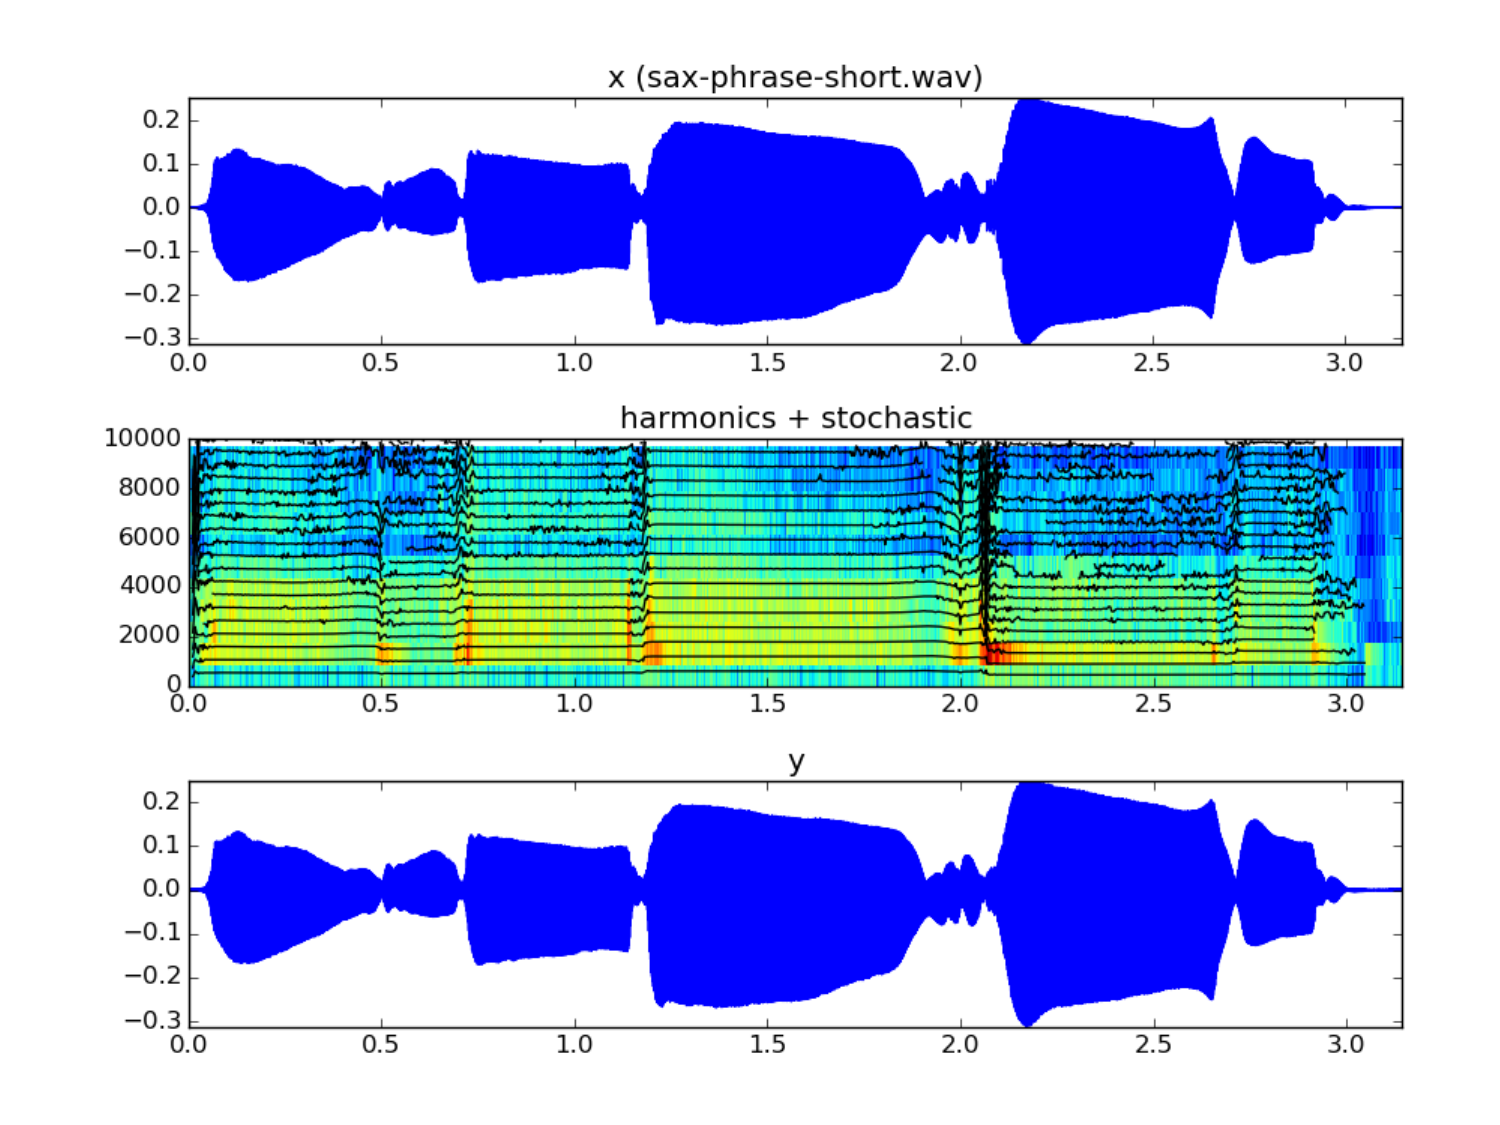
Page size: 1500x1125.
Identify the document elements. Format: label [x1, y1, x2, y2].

picture [78, 38, 1429, 1089]
